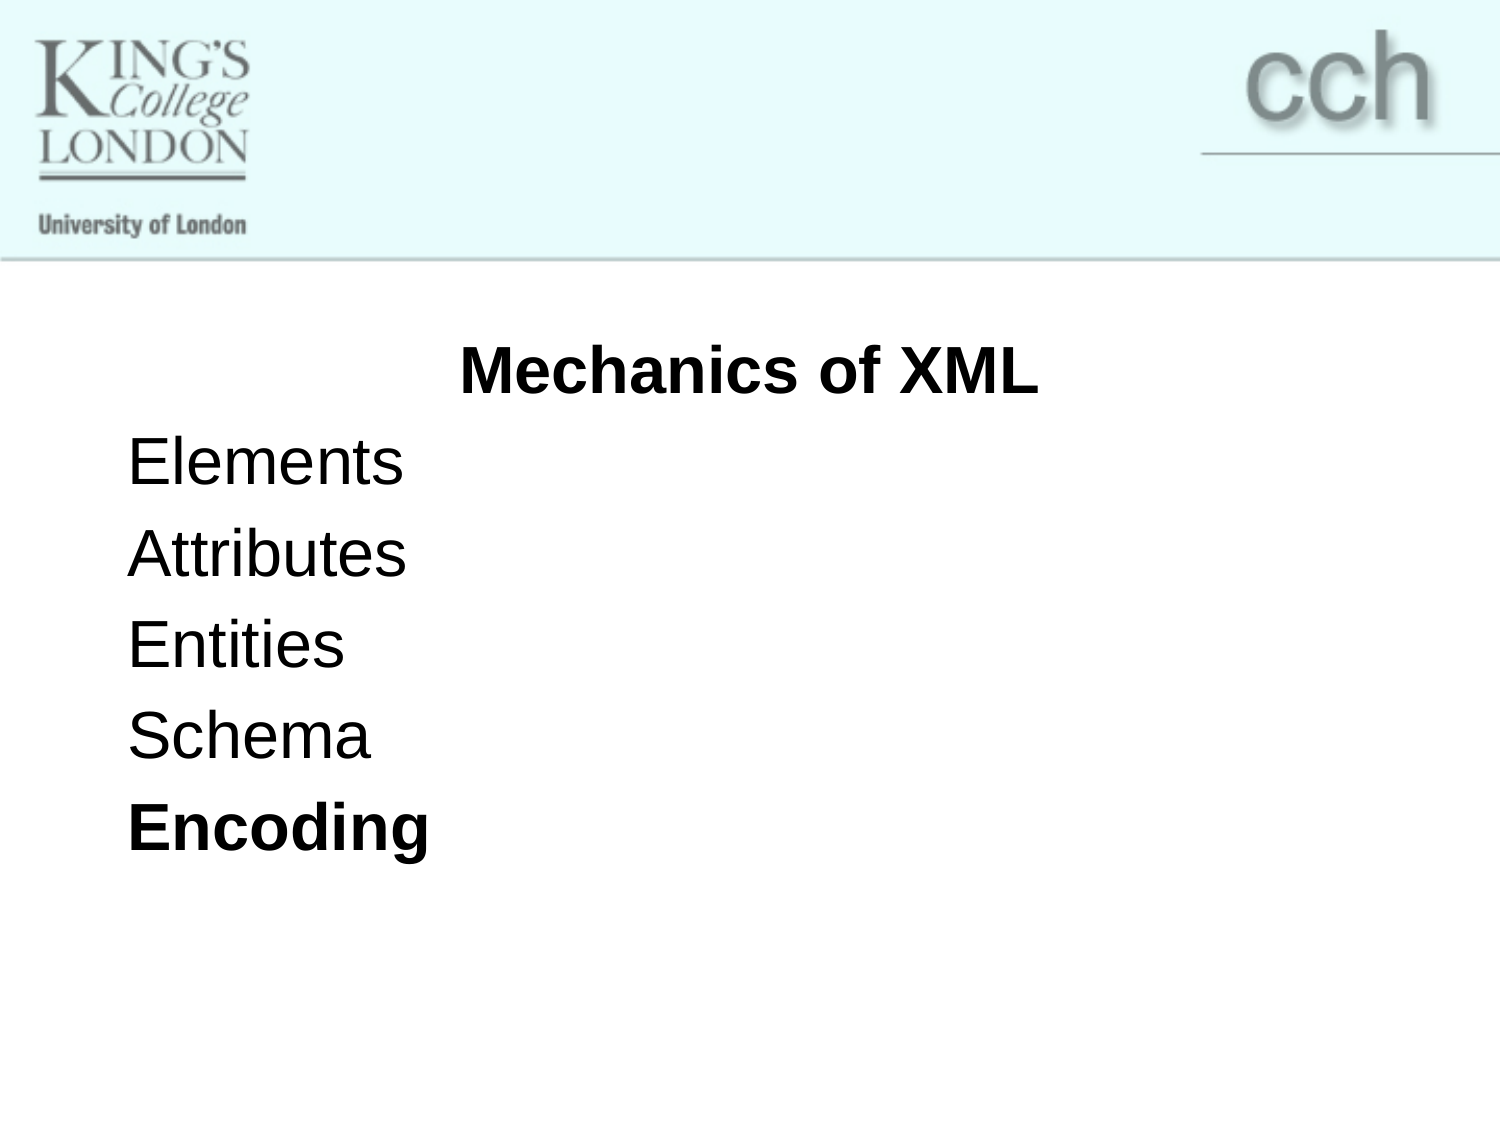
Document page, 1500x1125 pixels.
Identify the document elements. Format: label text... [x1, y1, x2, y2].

picture [0, 0, 1500, 1125]
list Mechanics of XML Elements Attributes Entities Schema Encoding [112, 324, 1388, 1001]
